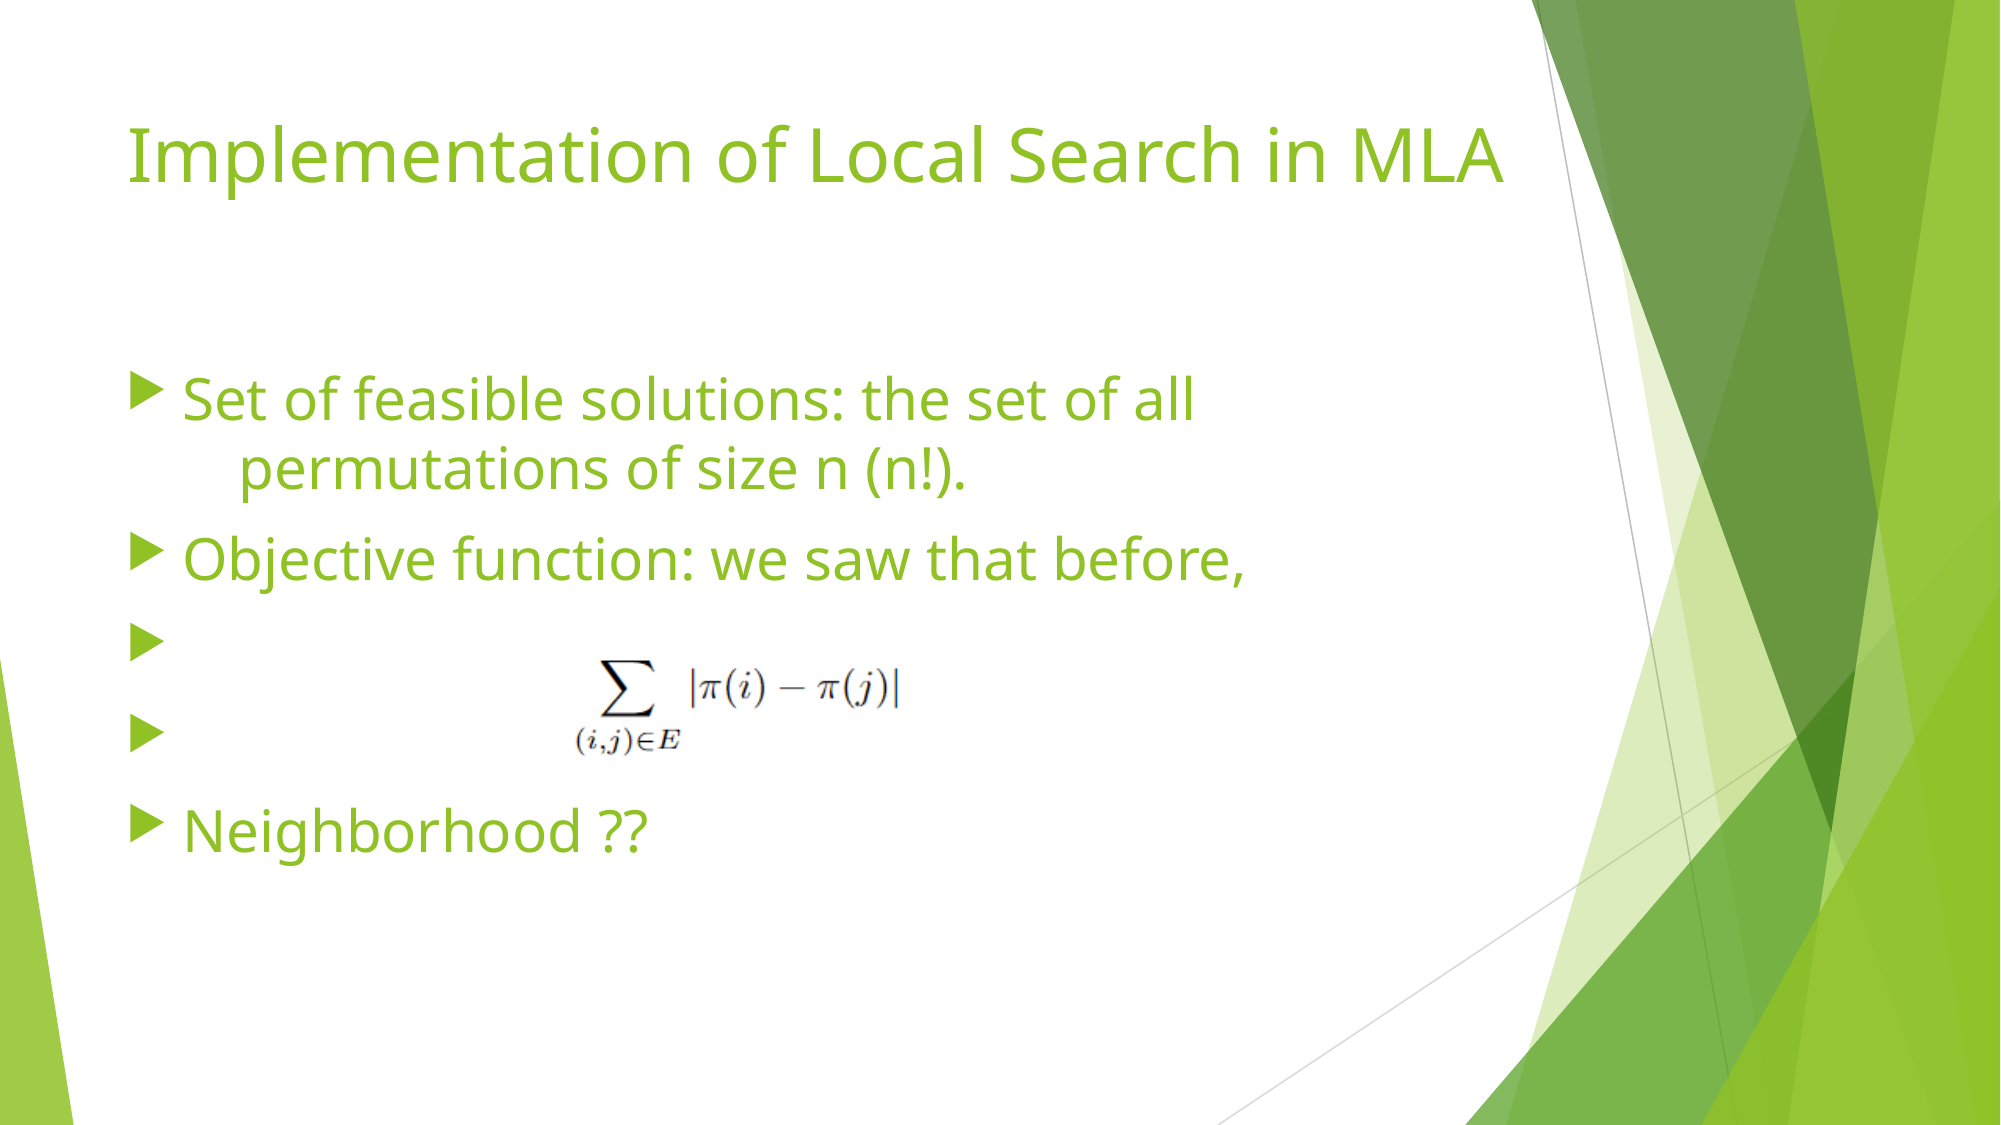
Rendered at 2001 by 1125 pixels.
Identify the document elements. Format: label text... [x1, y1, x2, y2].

title Implementation of Local Search in MLA [111, 99, 1522, 317]
picture [523, 631, 1001, 774]
list Set of feasible solutions: the set of all permutations of size n (n!). Objective function: we saw that before, Neighborhood ?? [111, 354, 1522, 992]
